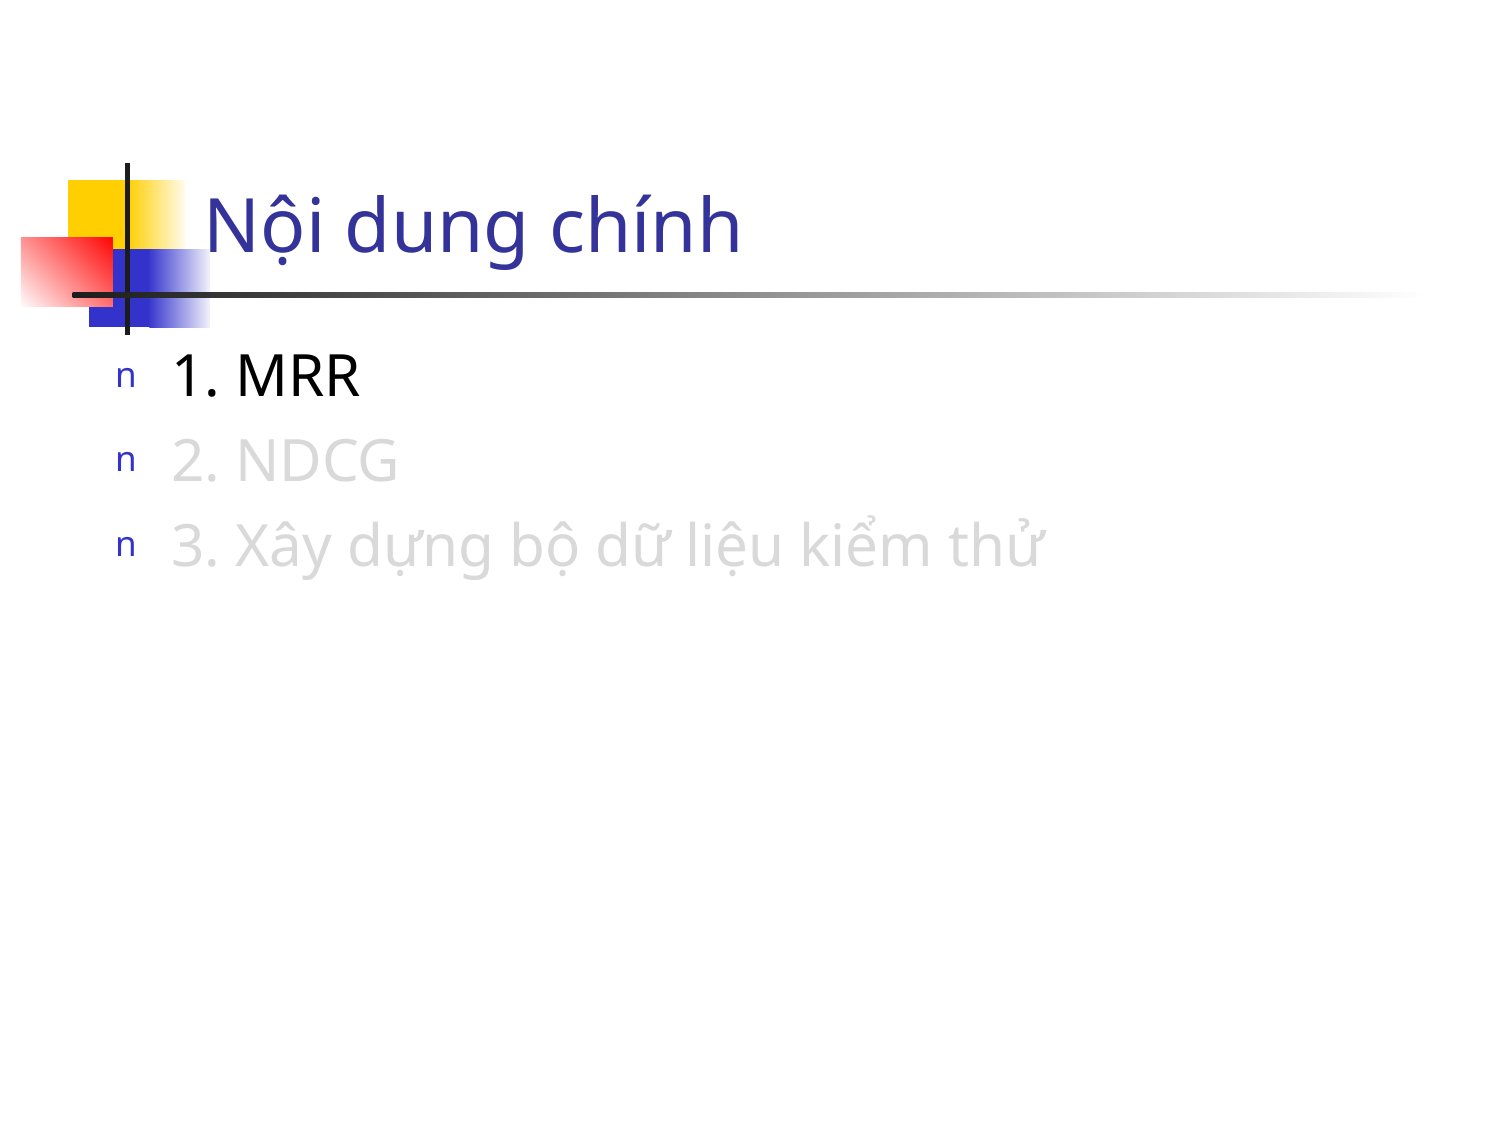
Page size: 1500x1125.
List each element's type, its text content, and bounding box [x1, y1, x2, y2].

title Nội dung chính [188, 35, 1468, 275]
text_box 1. MRR 2. NDCG 3. Xây dựng bộ dữ liệu kiểm thử [100, 331, 1470, 1007]
